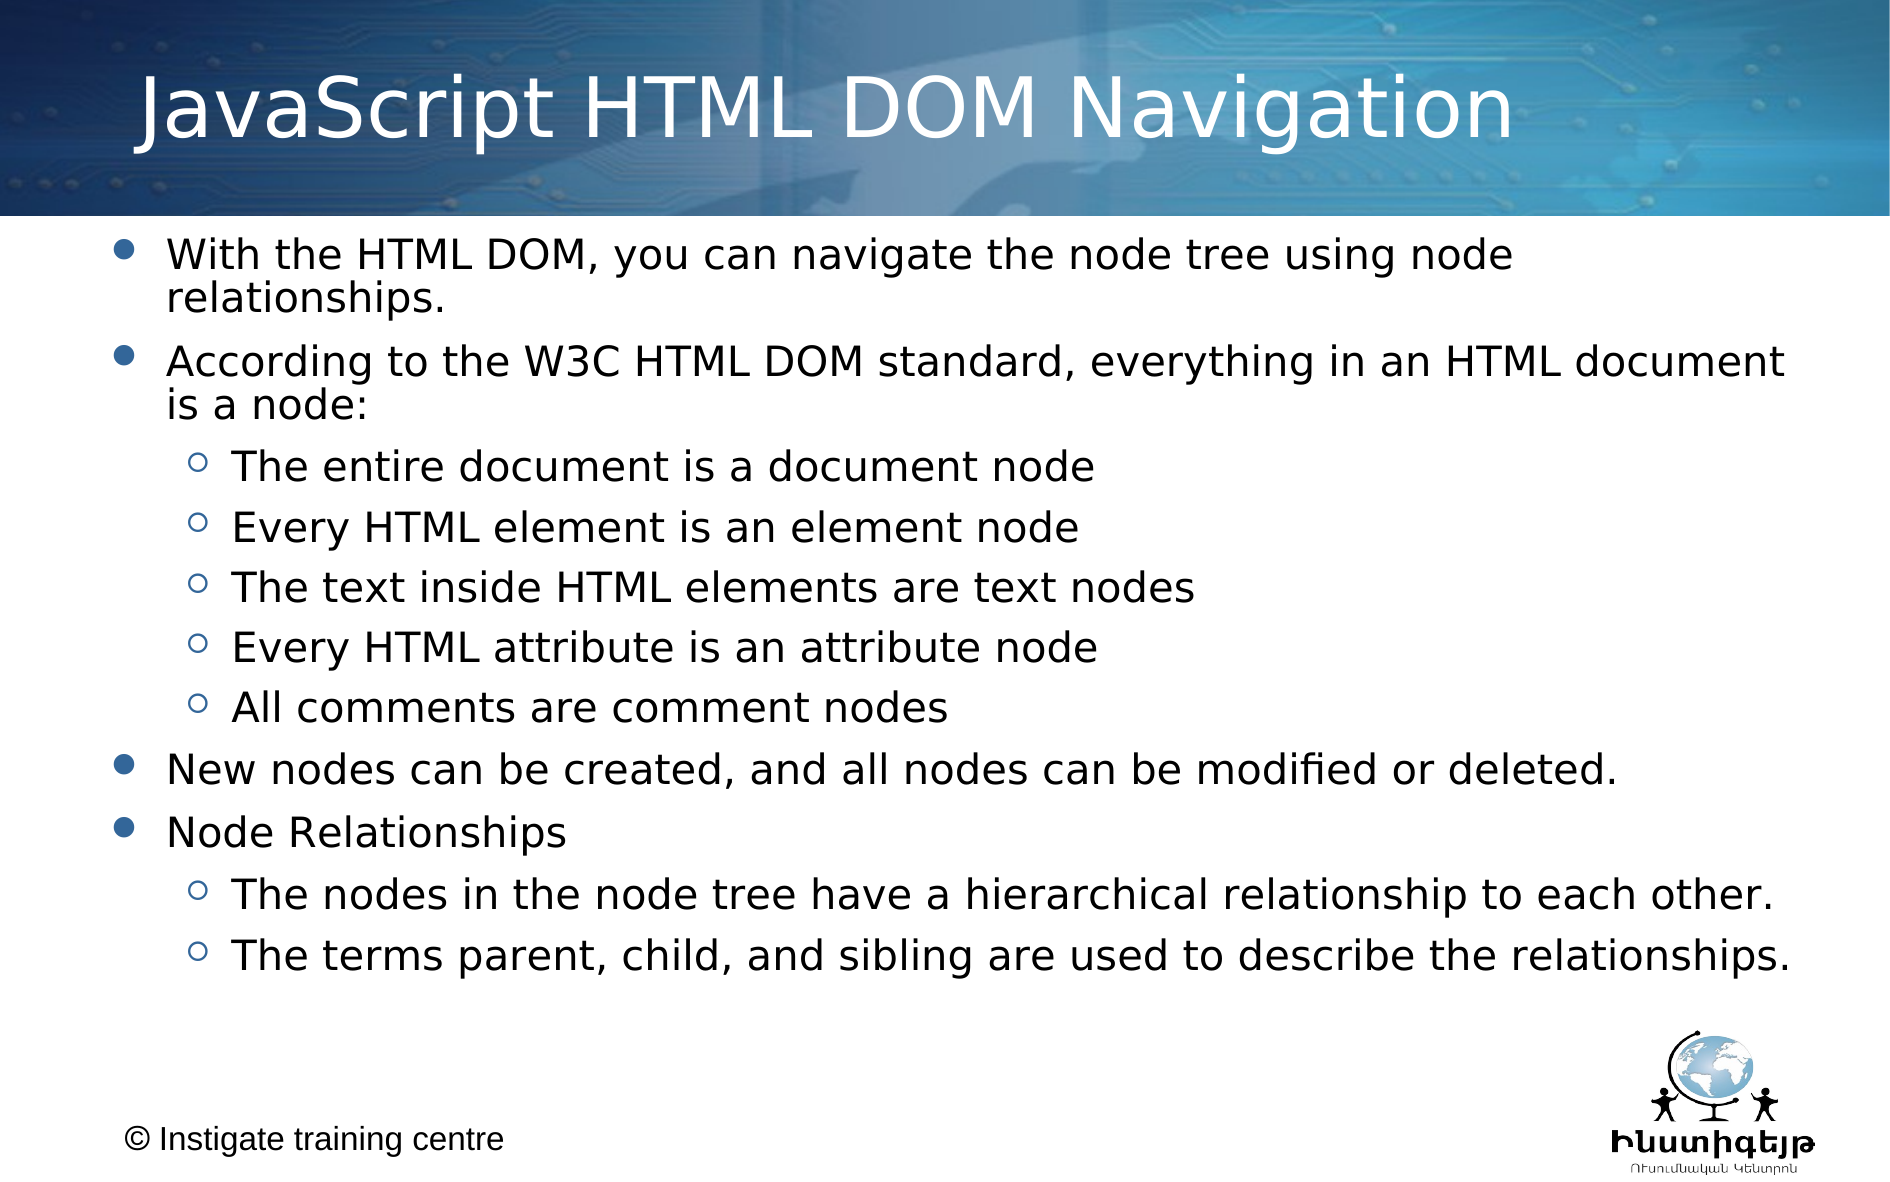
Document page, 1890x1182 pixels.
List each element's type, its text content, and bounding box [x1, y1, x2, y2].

picture [0, 0, 1890, 216]
text_box JavaScript HTML DOM Navigation [138, 82, 1801, 94]
picture [1612, 1030, 1815, 1175]
list With the HTML DOM, you can navigate the node tree using node relationships. According to the W3C HTML DOM standard, everything in an HTML document is a node: The entire document is a document node Every HTML element is an element node The text inside HTML elements are text nodes Every HTML attribute is an attribute node All comments are comment nodes New nodes can be created, and all nodes can be modified or deleted. Node Relationships The nodes in the node tree have a hierarchical relationship to each other. The terms parent, child, and sibling are used to describe the relationships. [110, 235, 1801, 260]
